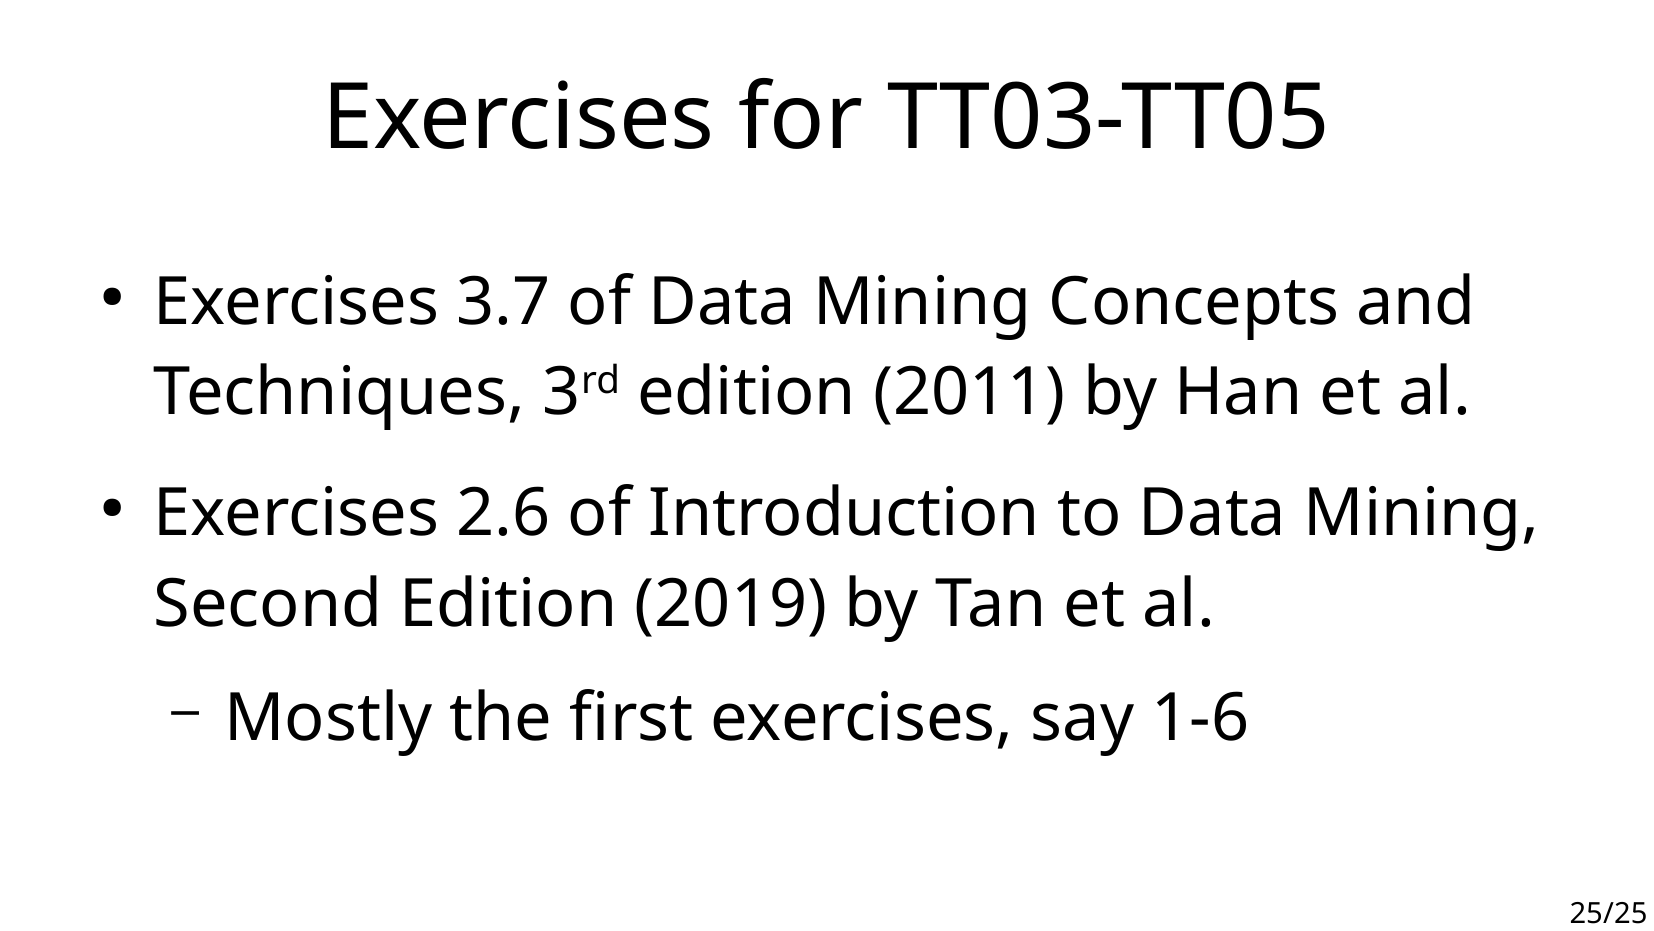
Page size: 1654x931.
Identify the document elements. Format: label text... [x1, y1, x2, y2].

title Exercises for TT03-TT05 [82, 1, 1571, 226]
list Exercises 3.7 of Data Mining Concepts and Techniques, 3rd edition (2011) by Han et al. Exercises 2.6 of Introduction to Data Mining, Second Edition (2019) by Tan et al. Mostly the first exercises, say 1-6 [82, 253, 1571, 793]
